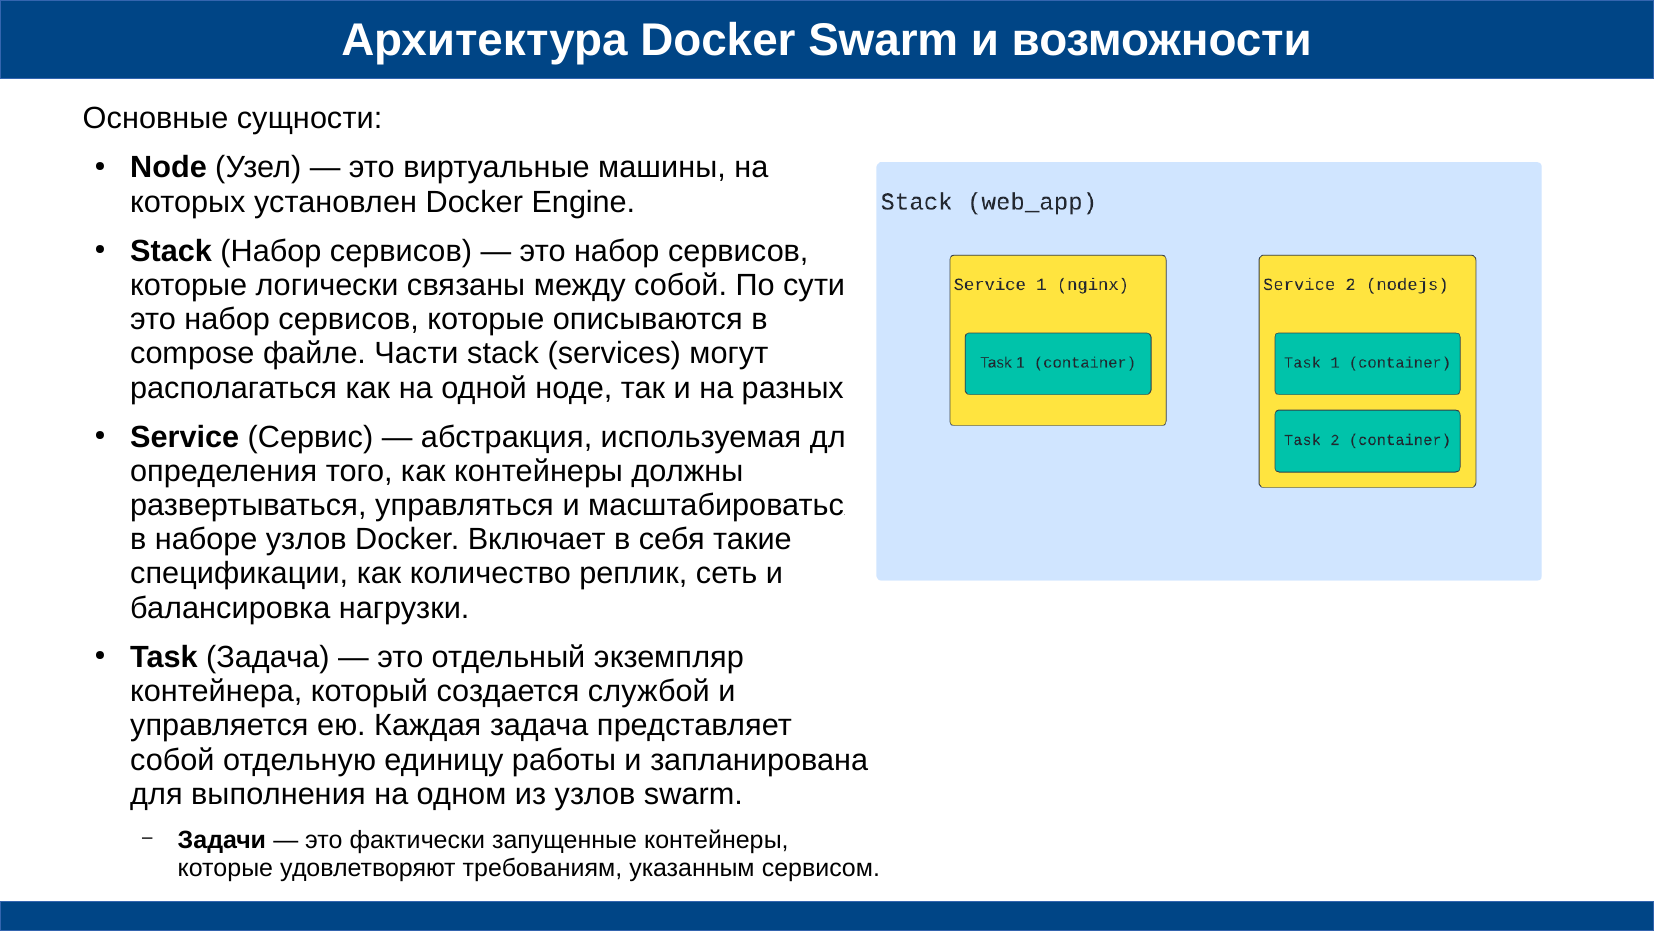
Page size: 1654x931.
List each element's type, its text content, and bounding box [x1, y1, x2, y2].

picture [845, 101, 1572, 641]
list Основные сущности: Node (Узел) — это виртуальные машины, на которых установлен Docker Engine. Stack (Набор сервисов) — это набор сервисов, которые логически связаны между собой. По сути это набор сервисов, которые описываются в compose файле. Части stack (services) могут располагаться как на одной ноде, так и на разных. Service (Сервис) — абстракция, используемая для определения того, как контейнеры должны развертываться, управляться и масштабироваться в наборе узлов Docker. Включает в себя такие спецификации, как количество реплик, сеть и балансировка нагрузки. Task (Задача) — это отдельный экземпляр контейнера, который создается службой и управляется ею. Каждая задача представляет собой отдельную единицу работы и запланирована для выполнения на одном из узлов swarm. Задачи — это фактически запущенные контейнеры, которые удовлетворяют требованиям, указанным сервисом. [82, 101, 886, 886]
title Архитектура Docker Swarm и возможности [0, 0, 1654, 79]
